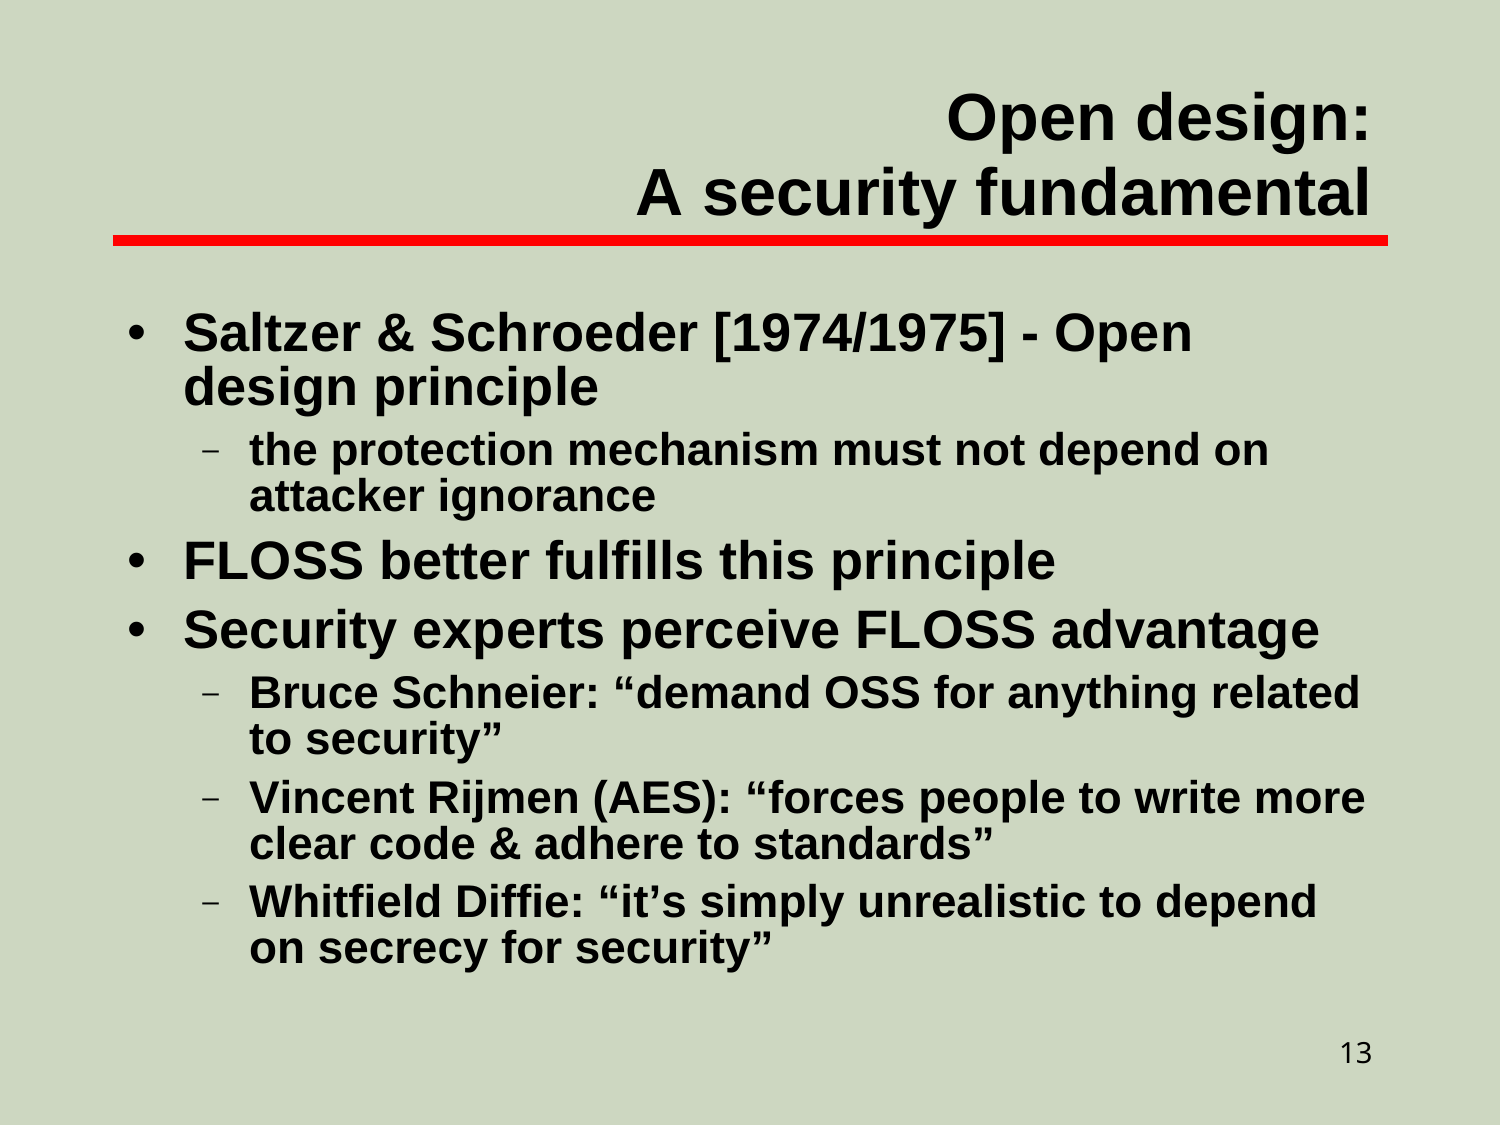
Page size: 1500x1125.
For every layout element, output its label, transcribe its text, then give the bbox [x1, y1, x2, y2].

title Open design: A security fundamental [337, 72, 1388, 238]
list Saltzer & Schroeder [1974/1975] - Open design principle the protection mechanism must not depend on attacker ignorance FLOSS better fulfills this principle Security experts perceive FLOSS advantage Bruce Schneier: “demand OSS for anything related to security” Vincent Rijmen (AES): “forces people to write more clear code & adhere to standards” Whitfield Diffie: “it’s simply unrealistic to depend on secrecy for security” [112, 299, 1388, 1000]
